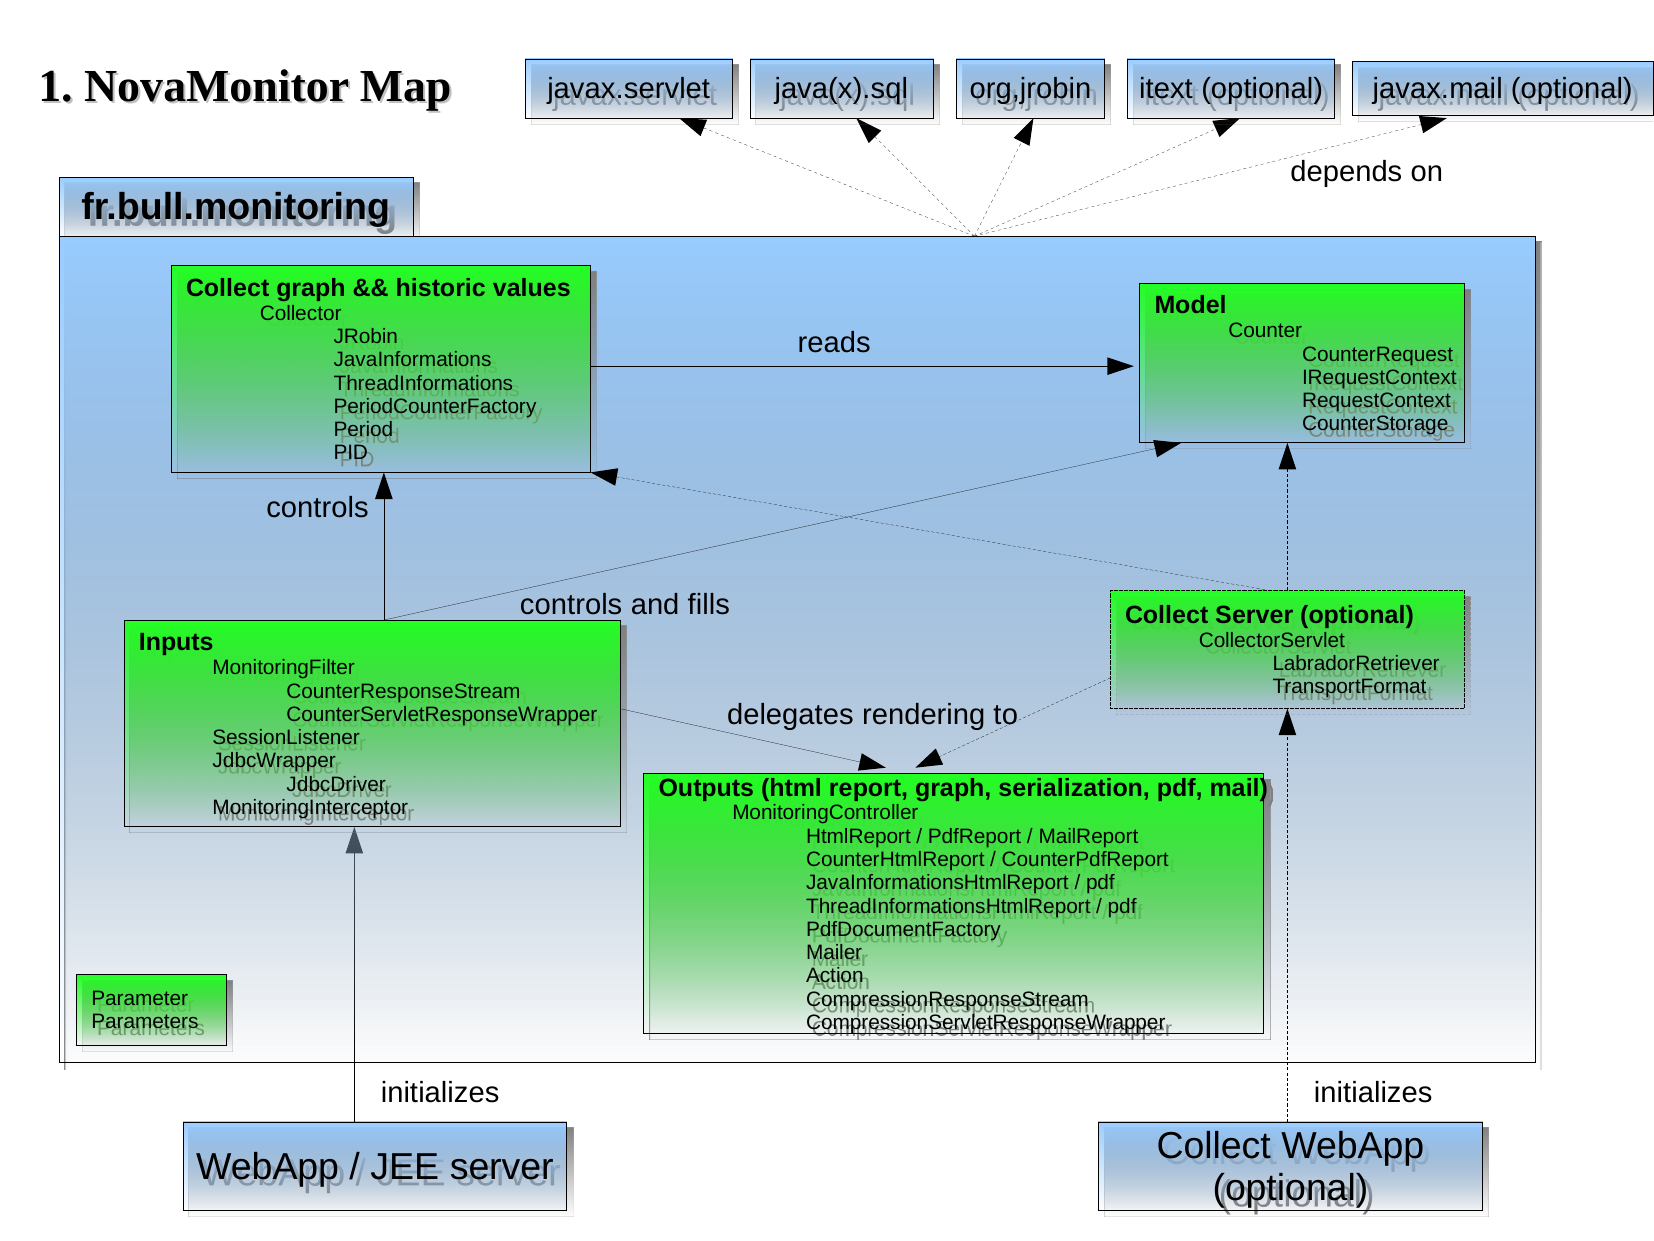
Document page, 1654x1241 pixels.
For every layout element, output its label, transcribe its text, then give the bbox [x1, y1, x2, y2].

text_box Collect Server (optional) CollectorServlet LabradorRetriever TransportFormat [1110, 590, 1465, 709]
text_box depends on [1275, 147, 1459, 196]
text_box WebApp / JEE server [183, 1122, 567, 1211]
text_box delegates rendering to [712, 690, 1034, 739]
text_box 1. NovaMonitor Map [23, 53, 467, 120]
text_box Collect WebApp (optional) [1098, 1122, 1483, 1211]
text_box Parameter Parameters [76, 974, 227, 1046]
text_box Model Counter CounterRequest IRequestContext RequestContext CounterStorage [1139, 283, 1465, 443]
text_box Inputs MonitoringFilter CounterResponseStream CounterServletResponseWrapper SessionListener JdbcWrapper JdbcDriver MonitoringInterceptor [124, 620, 621, 827]
text_box reads [782, 318, 886, 367]
text_box initializes [1299, 1068, 1448, 1117]
text_box Collect graph && historic values Collector JRobin JavaInformations ThreadInformations PeriodCounterFactory Period PID [171, 265, 591, 473]
text_box org,jrobin [956, 59, 1105, 119]
text_box controls [251, 483, 384, 532]
text_box controls and fills [505, 580, 746, 629]
text_box javax.servlet [525, 59, 733, 119]
text_box java(x).sql [750, 59, 934, 119]
text_box initializes [366, 1068, 515, 1117]
text_box controls and fills [505, 580, 559, 592]
text_box Outputs (html report, graph, serialization, pdf, mail) MonitoringController HtmlReport / PdfReport / MailReport CounterHtmlReport / CounterPdfReport JavaInformationsHtmlReport / pdf ThreadInformationsHtmlReport / pdf PdfDocumentFactory Mailer Action CompressionResponseStream CompressionServletResponseWrapper [643, 773, 1264, 1034]
text_box javax.mail (optional) [1352, 61, 1654, 116]
text_box fr.bull.monitoring [59, 177, 414, 236]
text_box [59, 236, 1536, 1063]
text_box itext (optional) [1127, 59, 1335, 119]
